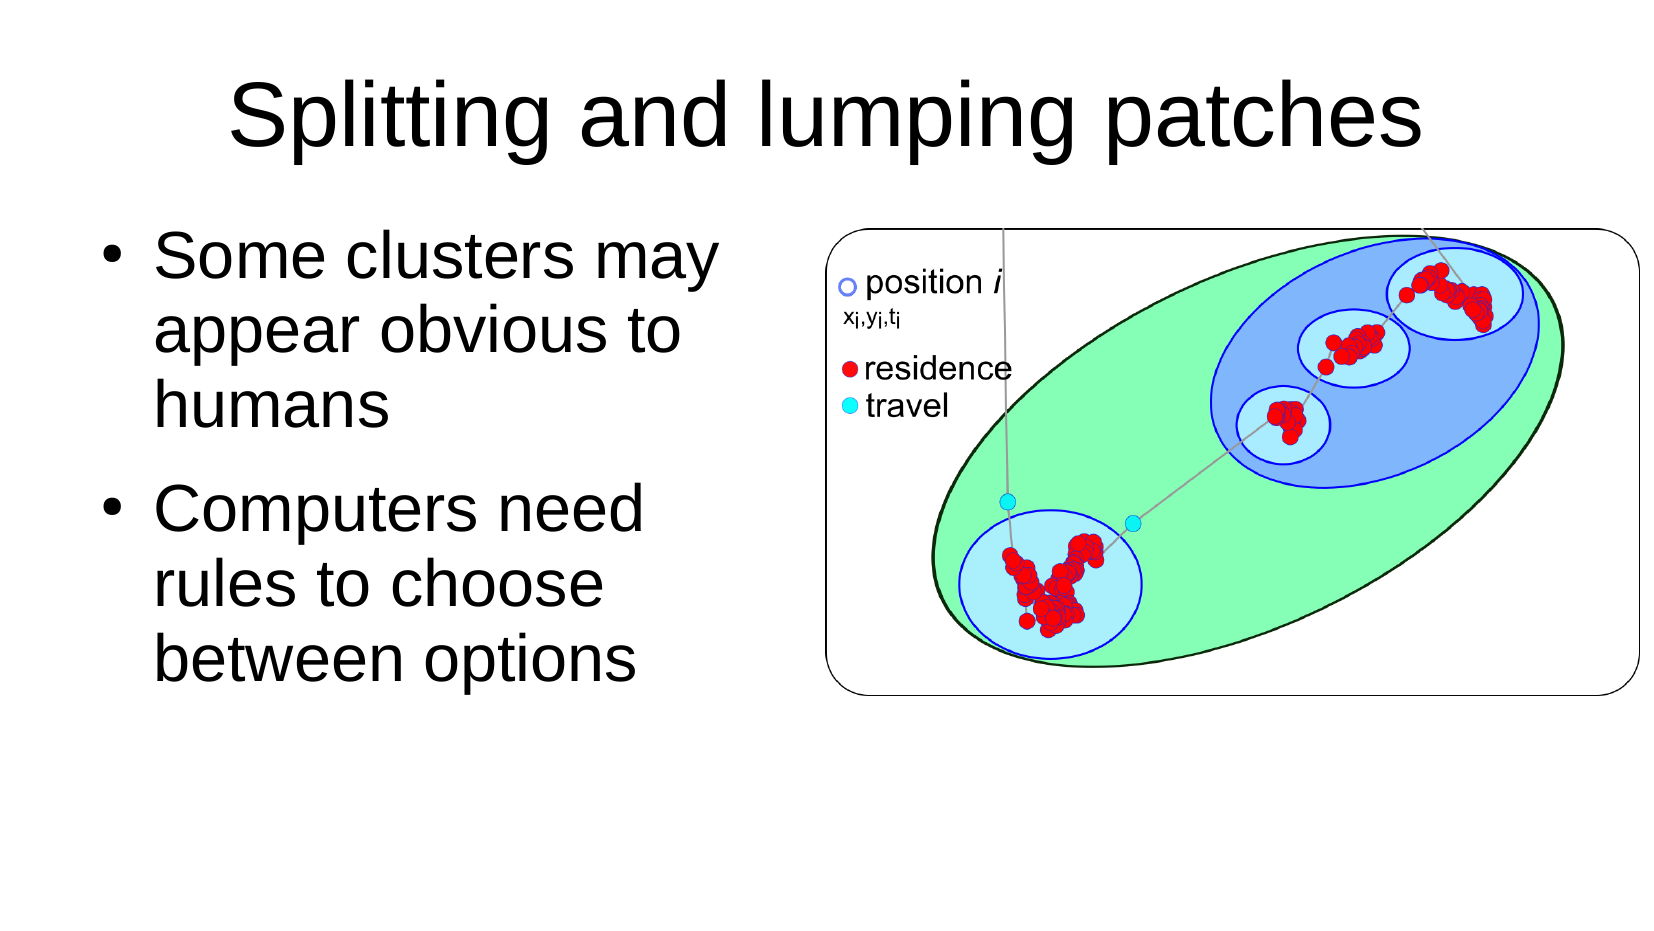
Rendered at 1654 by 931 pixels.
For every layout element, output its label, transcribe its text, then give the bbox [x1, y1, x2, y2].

picture [825, 228, 1640, 696]
list Some clusters may appear obvious to humans Computers need rules to choose between options [82, 217, 809, 758]
title Splitting and lumping patches [82, 37, 1571, 193]
